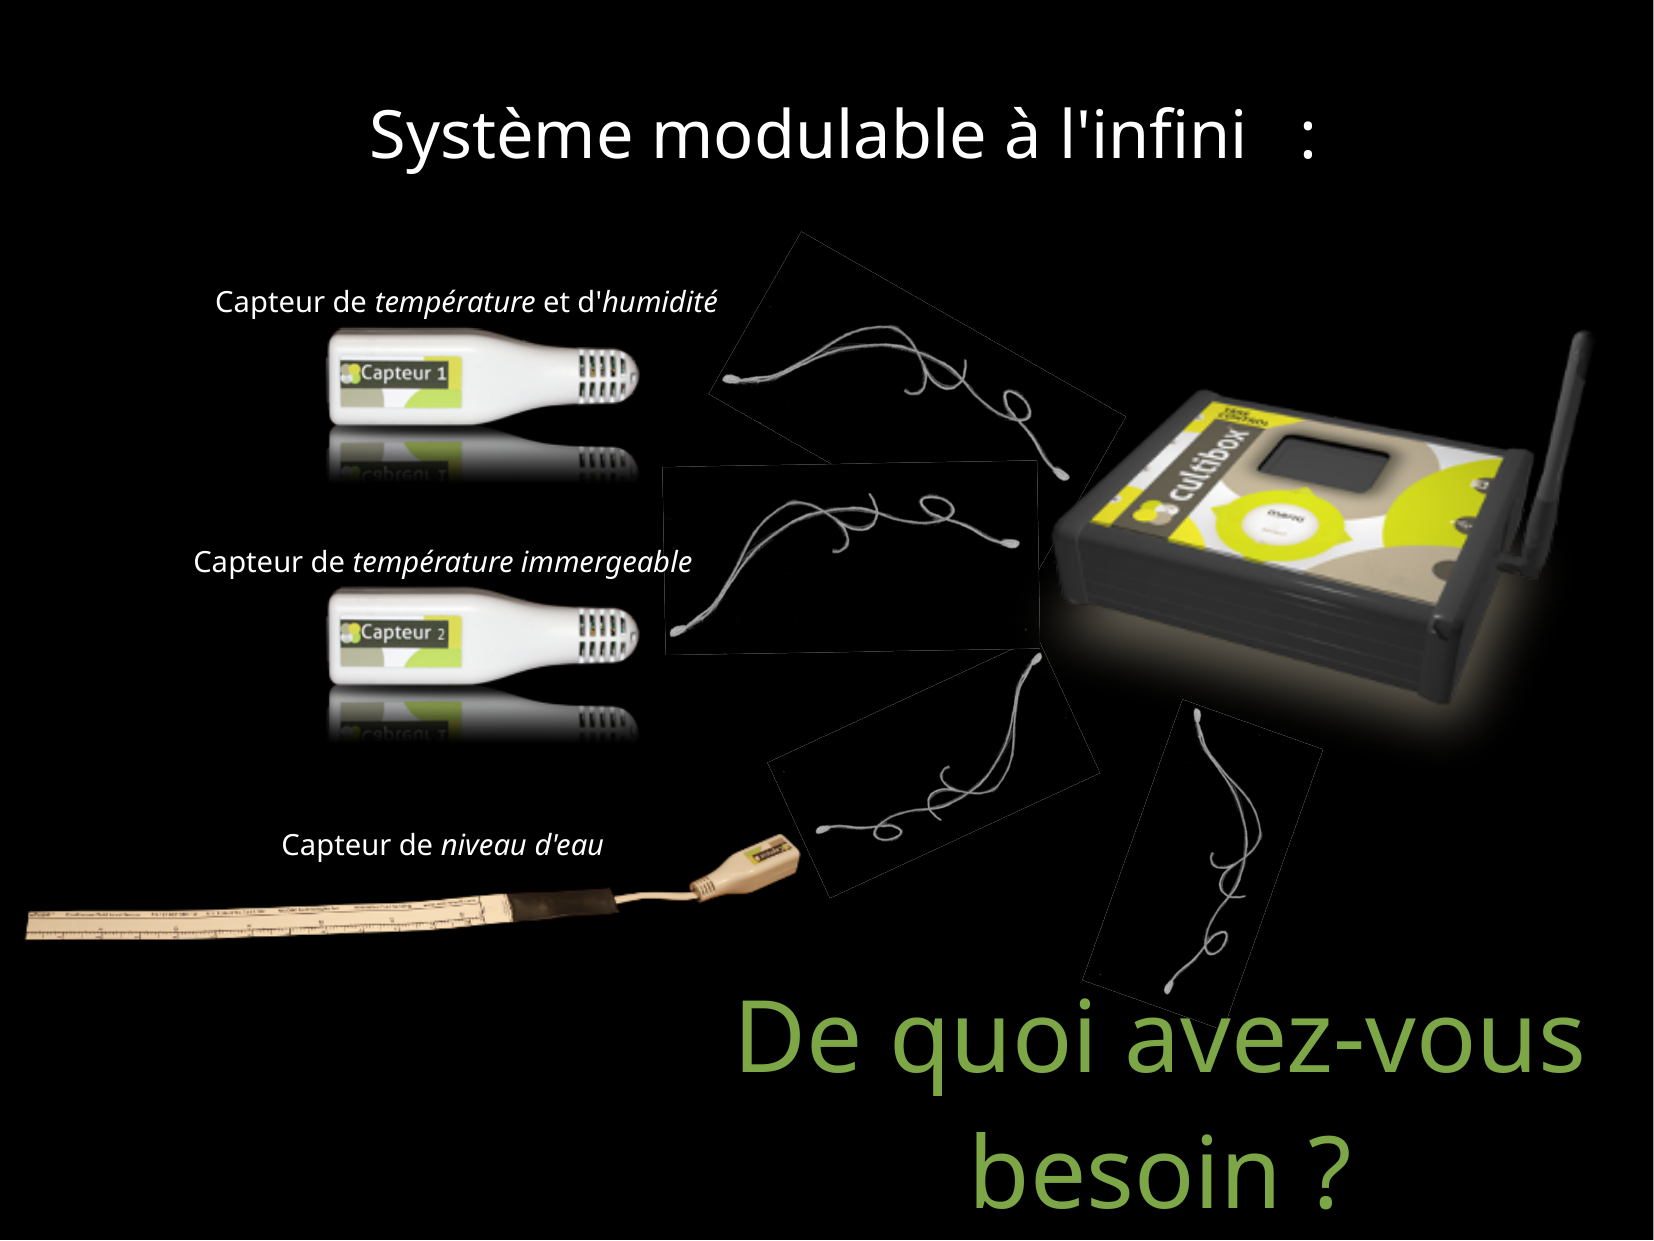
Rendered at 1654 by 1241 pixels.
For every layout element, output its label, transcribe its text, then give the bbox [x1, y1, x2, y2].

text_box De quoi avez-vous besoin ? [566, 980, 1654, 1223]
title Système modulable à l'infini : [70, 29, 1619, 237]
title Capteur de niveau d'eau [153, 791, 733, 898]
title Capteur de température immergeable [153, 507, 733, 615]
picture [306, 615, 662, 777]
picture [5, 231, 1596, 980]
title Capteur de température et d'humidité [177, 248, 756, 355]
